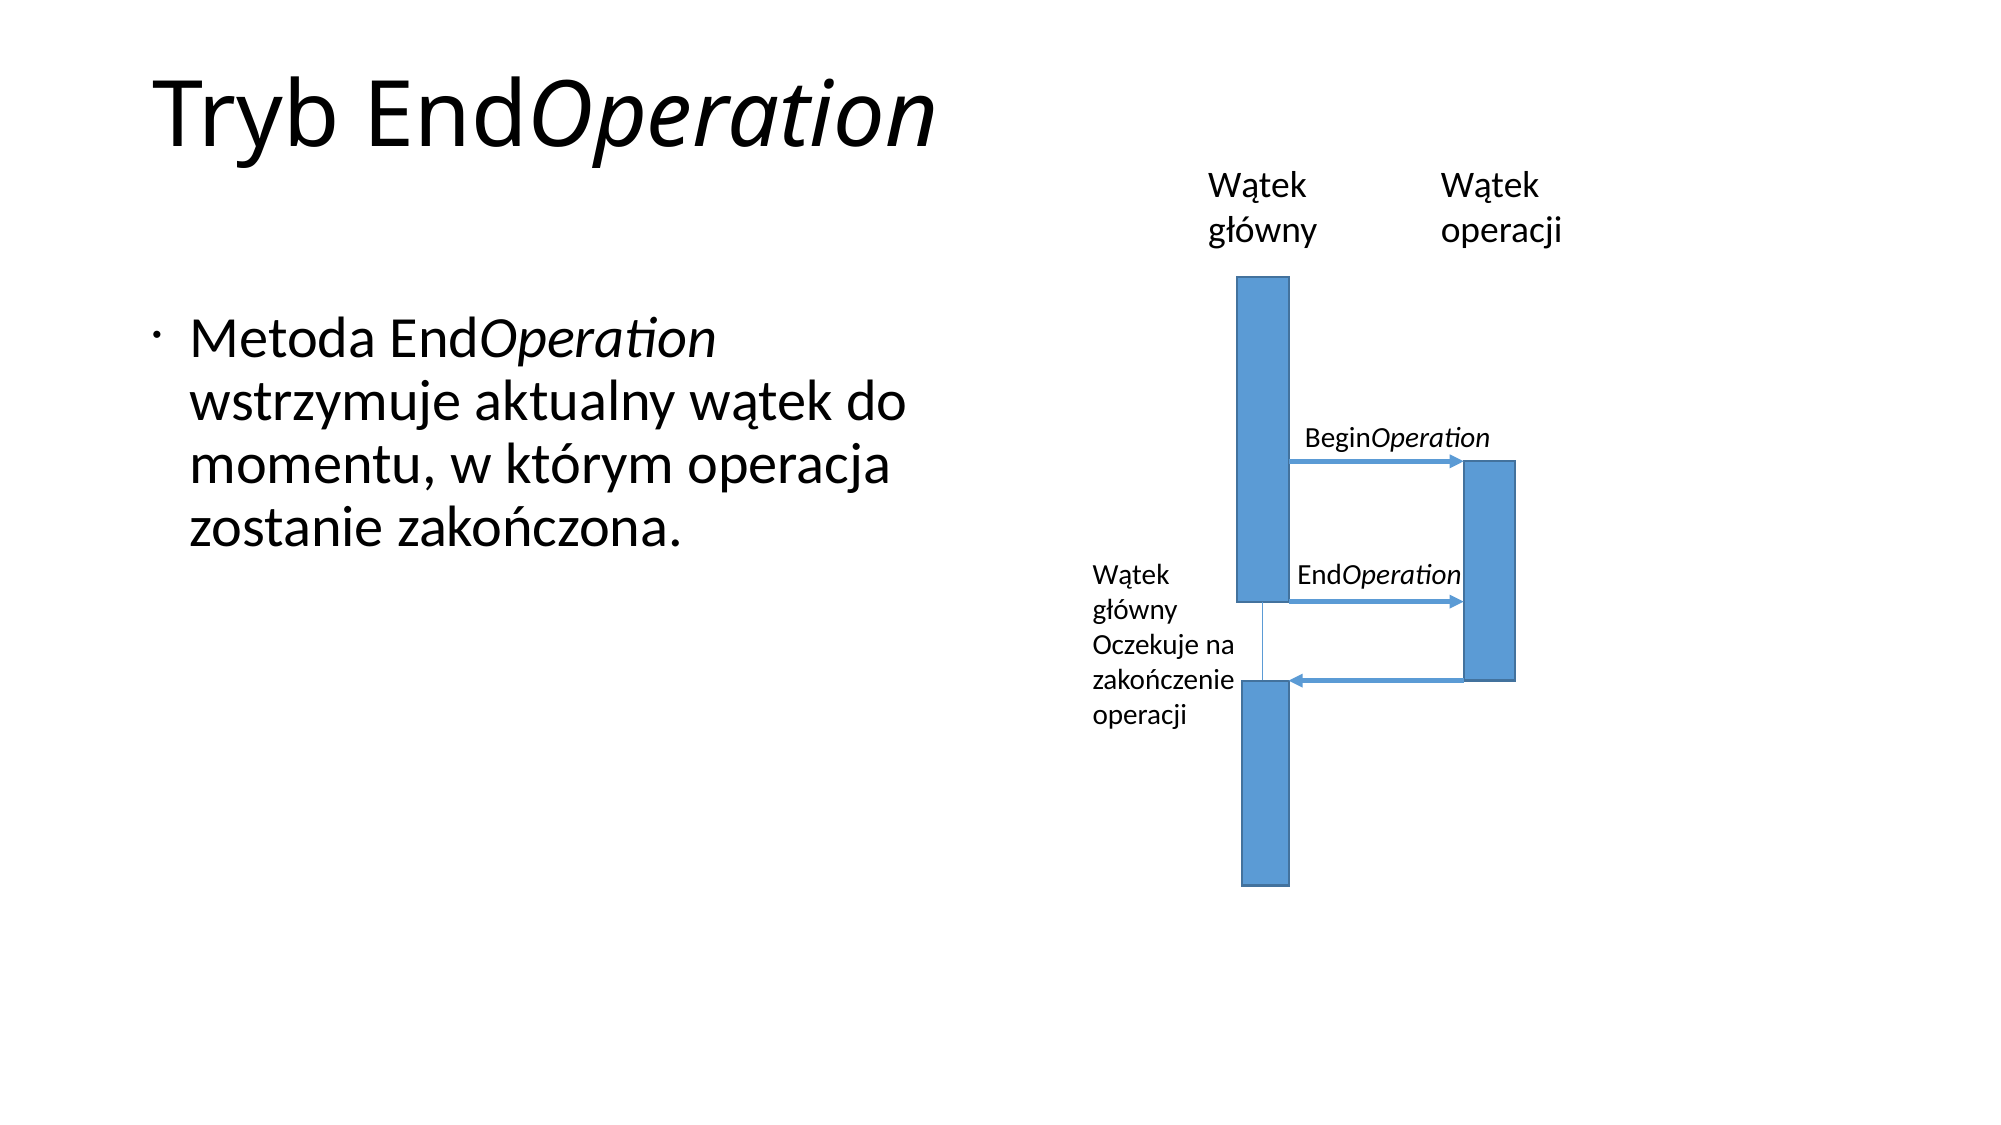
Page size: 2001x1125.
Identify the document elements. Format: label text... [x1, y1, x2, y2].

list Metoda EndOperation wstrzymuje aktualny wątek do momentu, w którym operacja zostanie zakończona. [137, 299, 958, 1014]
text_box Wątek główny [1193, 152, 1333, 258]
title Tryb EndOperation [137, 59, 1863, 278]
text_box Wątek główny Oczekuje na zakończenie operacji [1077, 547, 1260, 738]
text_box [1241, 680, 1289, 886]
text_box [1237, 277, 1289, 602]
text_box [1463, 461, 1516, 681]
text_box BeginOperation [1289, 410, 1506, 461]
text_box EndOperation [1282, 547, 1477, 598]
text_box Wątek operacji [1426, 152, 1588, 258]
